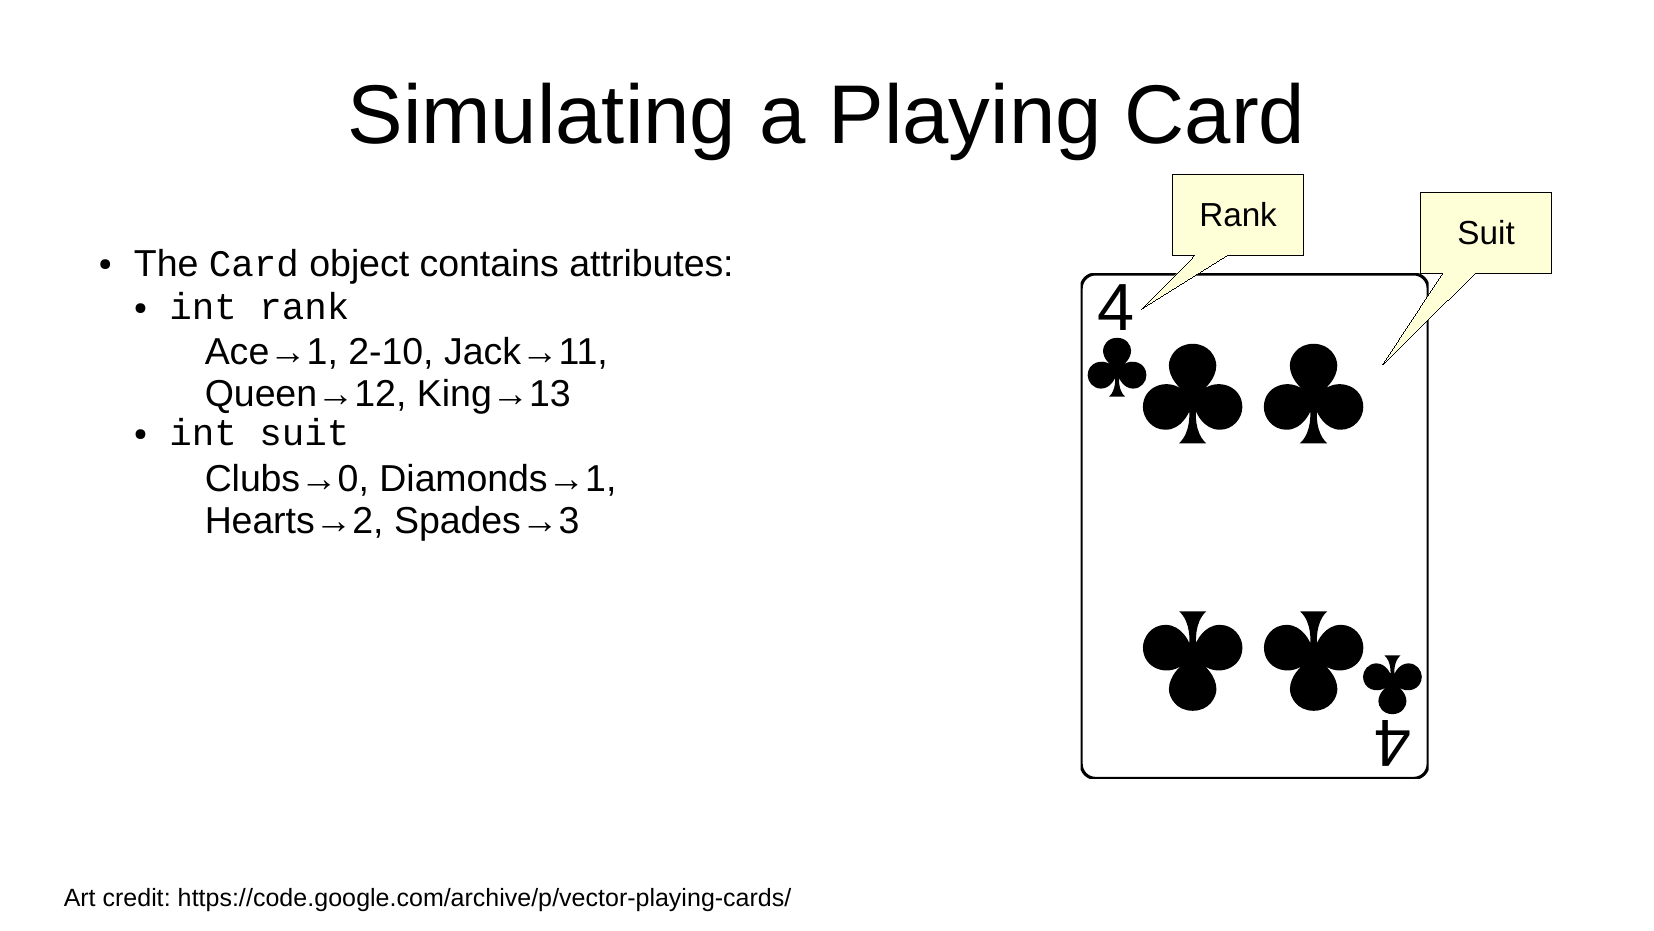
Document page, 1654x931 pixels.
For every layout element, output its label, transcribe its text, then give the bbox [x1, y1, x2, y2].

picture [1080, 273, 1429, 779]
text_box Art credit: https://code.google.com/archive/p/vector-playing-cards/ [48, 875, 808, 919]
text_box Rank [1141, 193, 1304, 310]
title Simulating a Playing Card [82, 37, 1571, 193]
text_box Suit [1382, 193, 1552, 365]
text_box The Card object contains attributes: int rank Ace→1, 2-10, Jack→11, Queen→12, King→13 int suit Clubs→0, Diamonds→1, Hearts→2, Spades→3 [83, 235, 749, 549]
